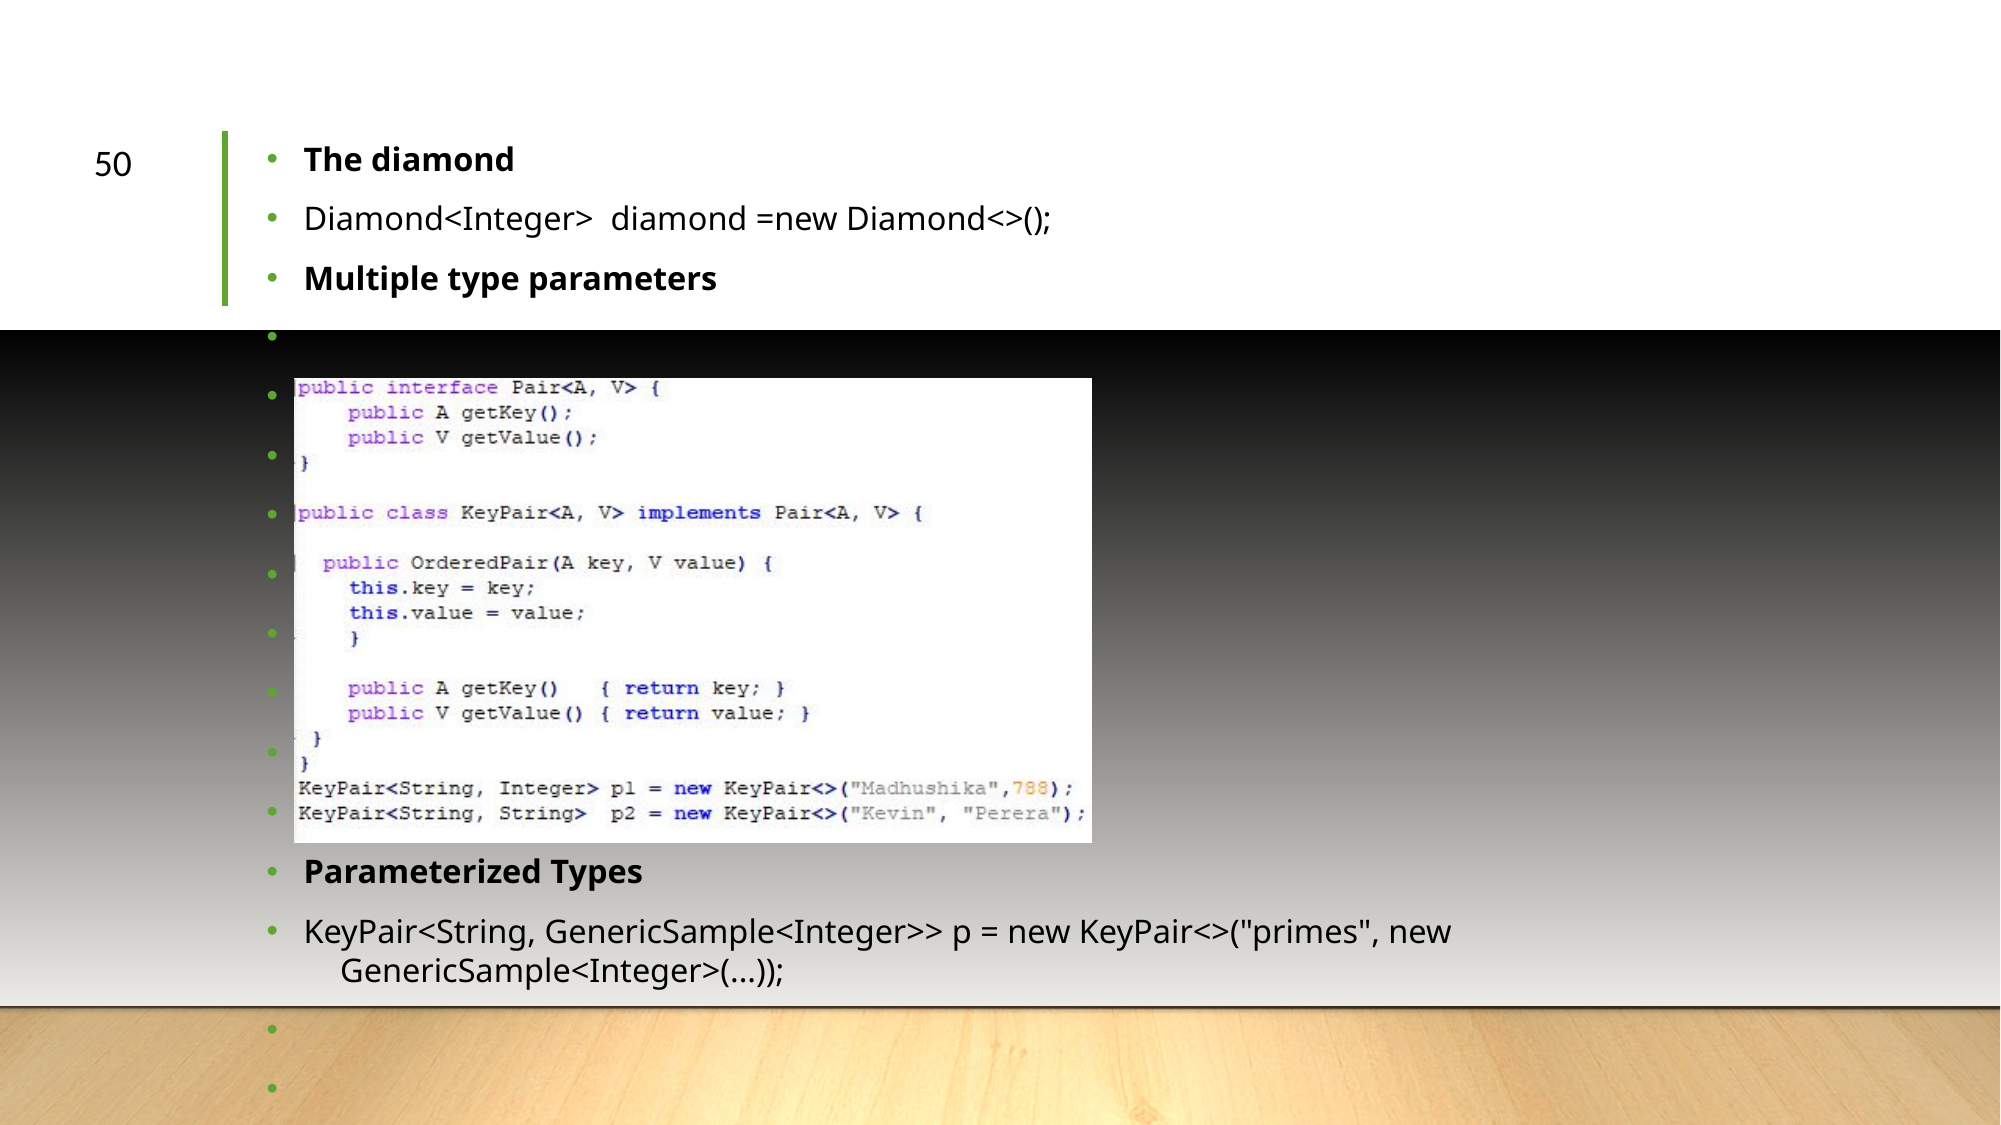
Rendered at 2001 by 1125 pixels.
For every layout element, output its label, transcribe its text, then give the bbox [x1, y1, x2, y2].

text_box [78, 131, 212, 214]
picture [294, 378, 1092, 843]
list The diamond Diamond<Integer> diamond =new Diamond<>(); Multiple type parameters Parameterized Types KeyPair<String, GenericSample<Integer>> p = new KeyPair<>("primes", new GenericSample<Integer>(...)); [251, 131, 1814, 1003]
